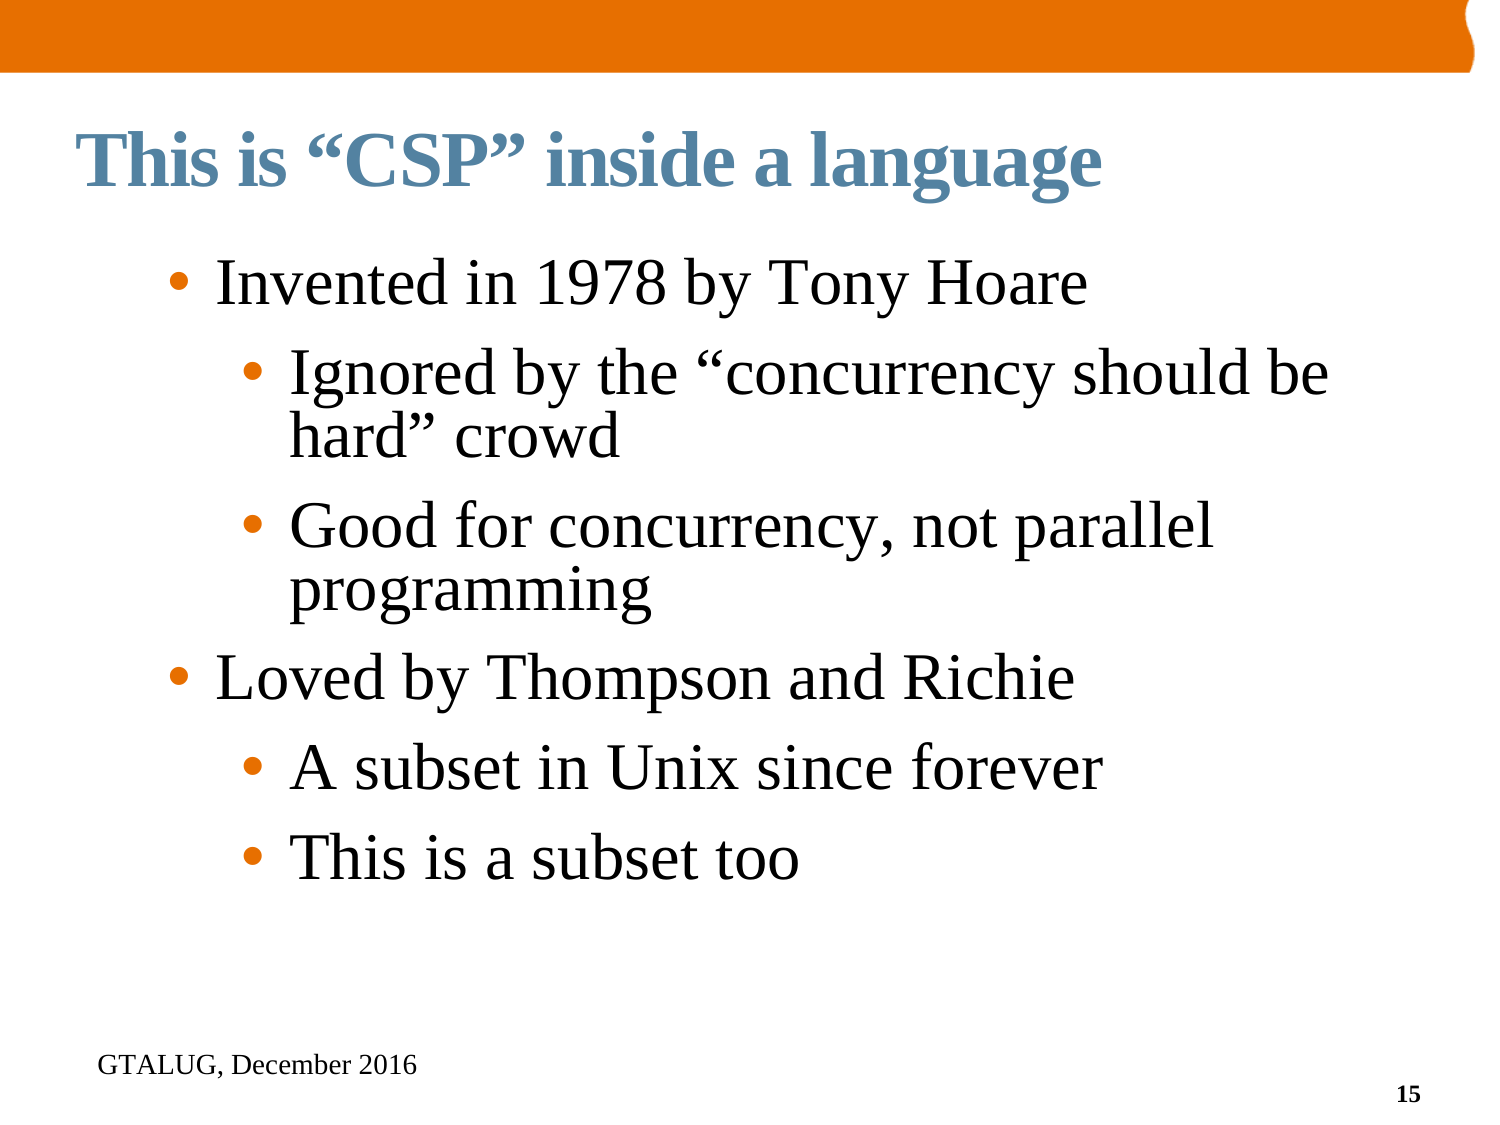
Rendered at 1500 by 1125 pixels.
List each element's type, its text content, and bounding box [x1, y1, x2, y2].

title This is “CSP” inside a language [75, 122, 1438, 228]
list Invented in 1978 by Tony Hoare Ignored by the “concurrency should be hard” crowd Good for concurrency, not parallel programming Loved by Thompson and Richie A subset in Unix since forever This is a subset too [73, 254, 1411, 1014]
picture [0, 0, 1500, 75]
